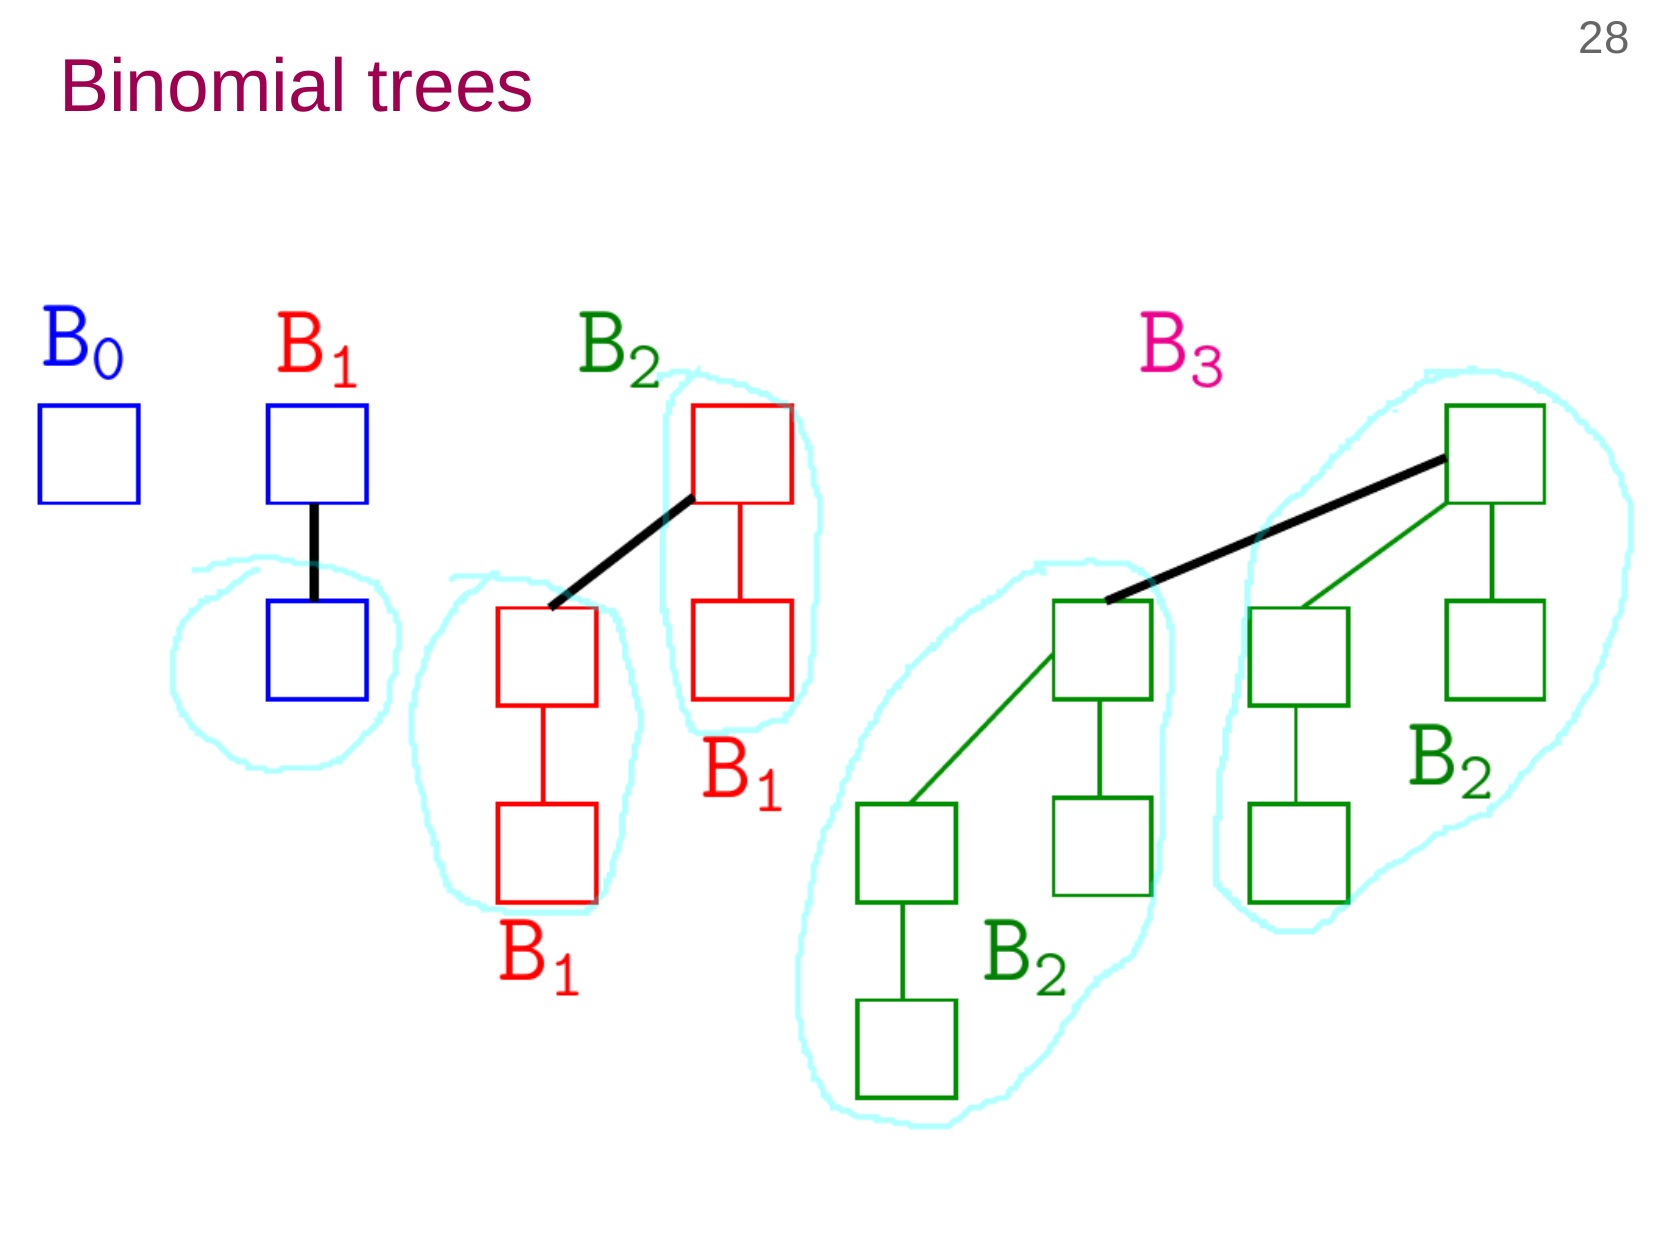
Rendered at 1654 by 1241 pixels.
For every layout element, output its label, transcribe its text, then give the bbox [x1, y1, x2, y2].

title Binomial trees [59, 29, 1595, 148]
picture [30, 291, 1651, 1153]
